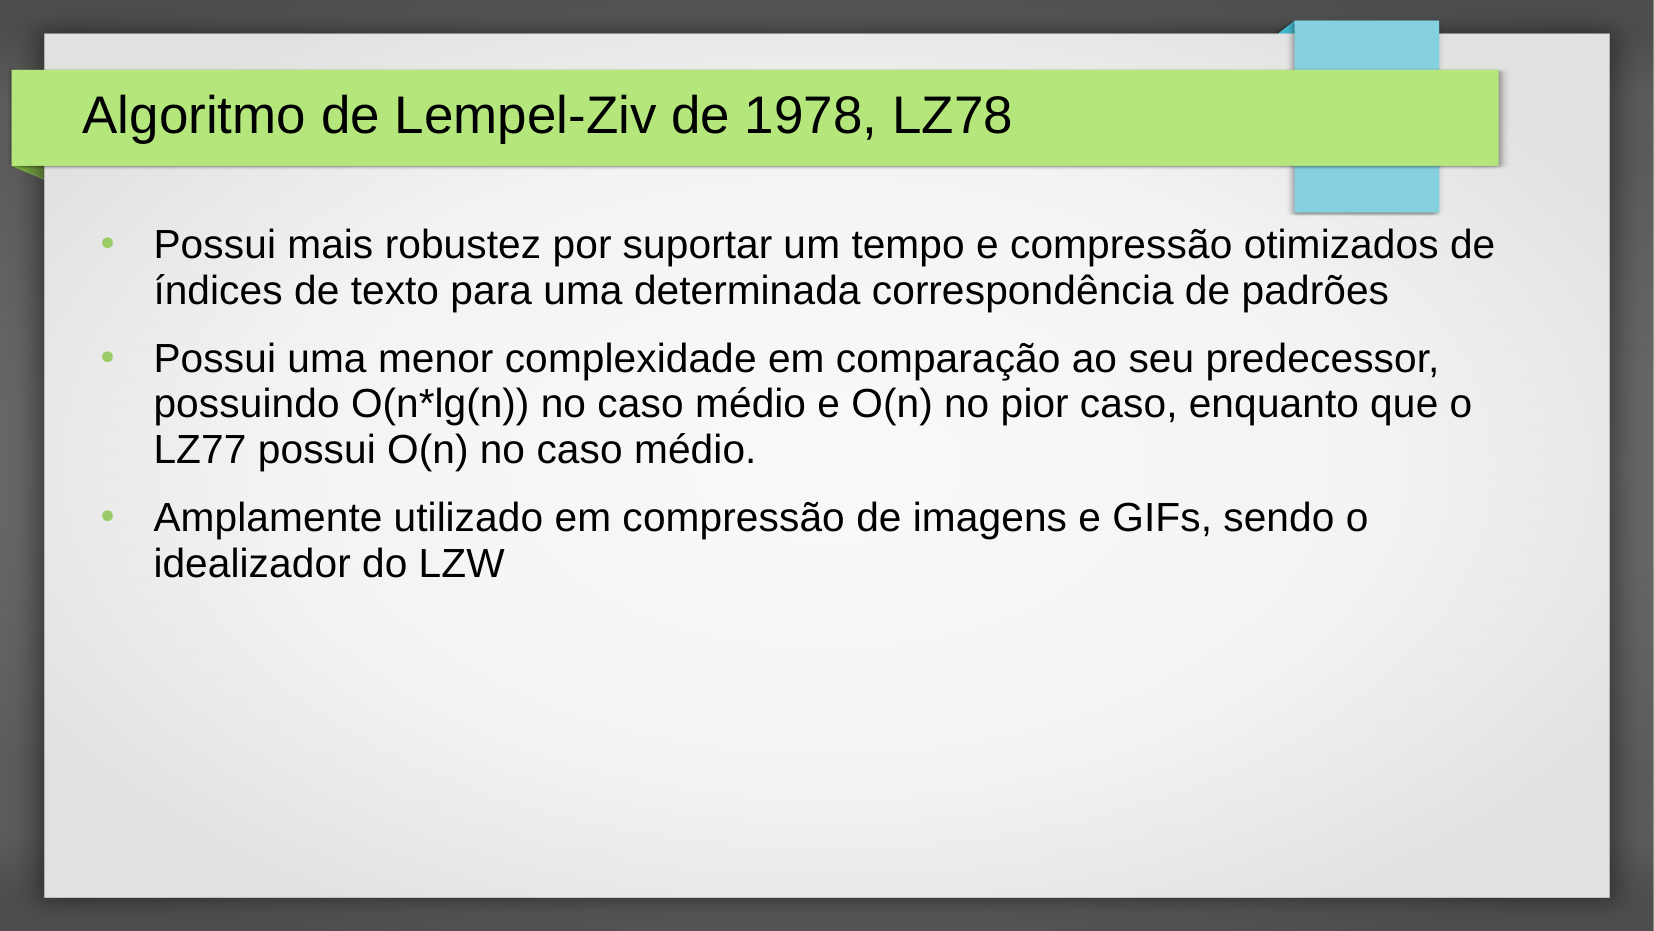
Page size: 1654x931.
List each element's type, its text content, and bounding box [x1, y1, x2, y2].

list Possui mais robustez por suportar um tempo e compressão otimizados de índices de texto para uma determinada correspondência de padrões Possui uma menor complexidade em comparação ao seu predecessor, possuindo O(n*lg(n)) no caso médio e O(n) no pior caso, enquanto que o LZ77 possui O(n) no caso médio. Amplamente utilizado em compressão de imagens e GIFs, sendo o idealizador do LZW [82, 221, 1571, 761]
picture [0, 0, 1654, 931]
title Algoritmo de Lempel-Ziv de 1978, LZ78 [82, 70, 1264, 160]
